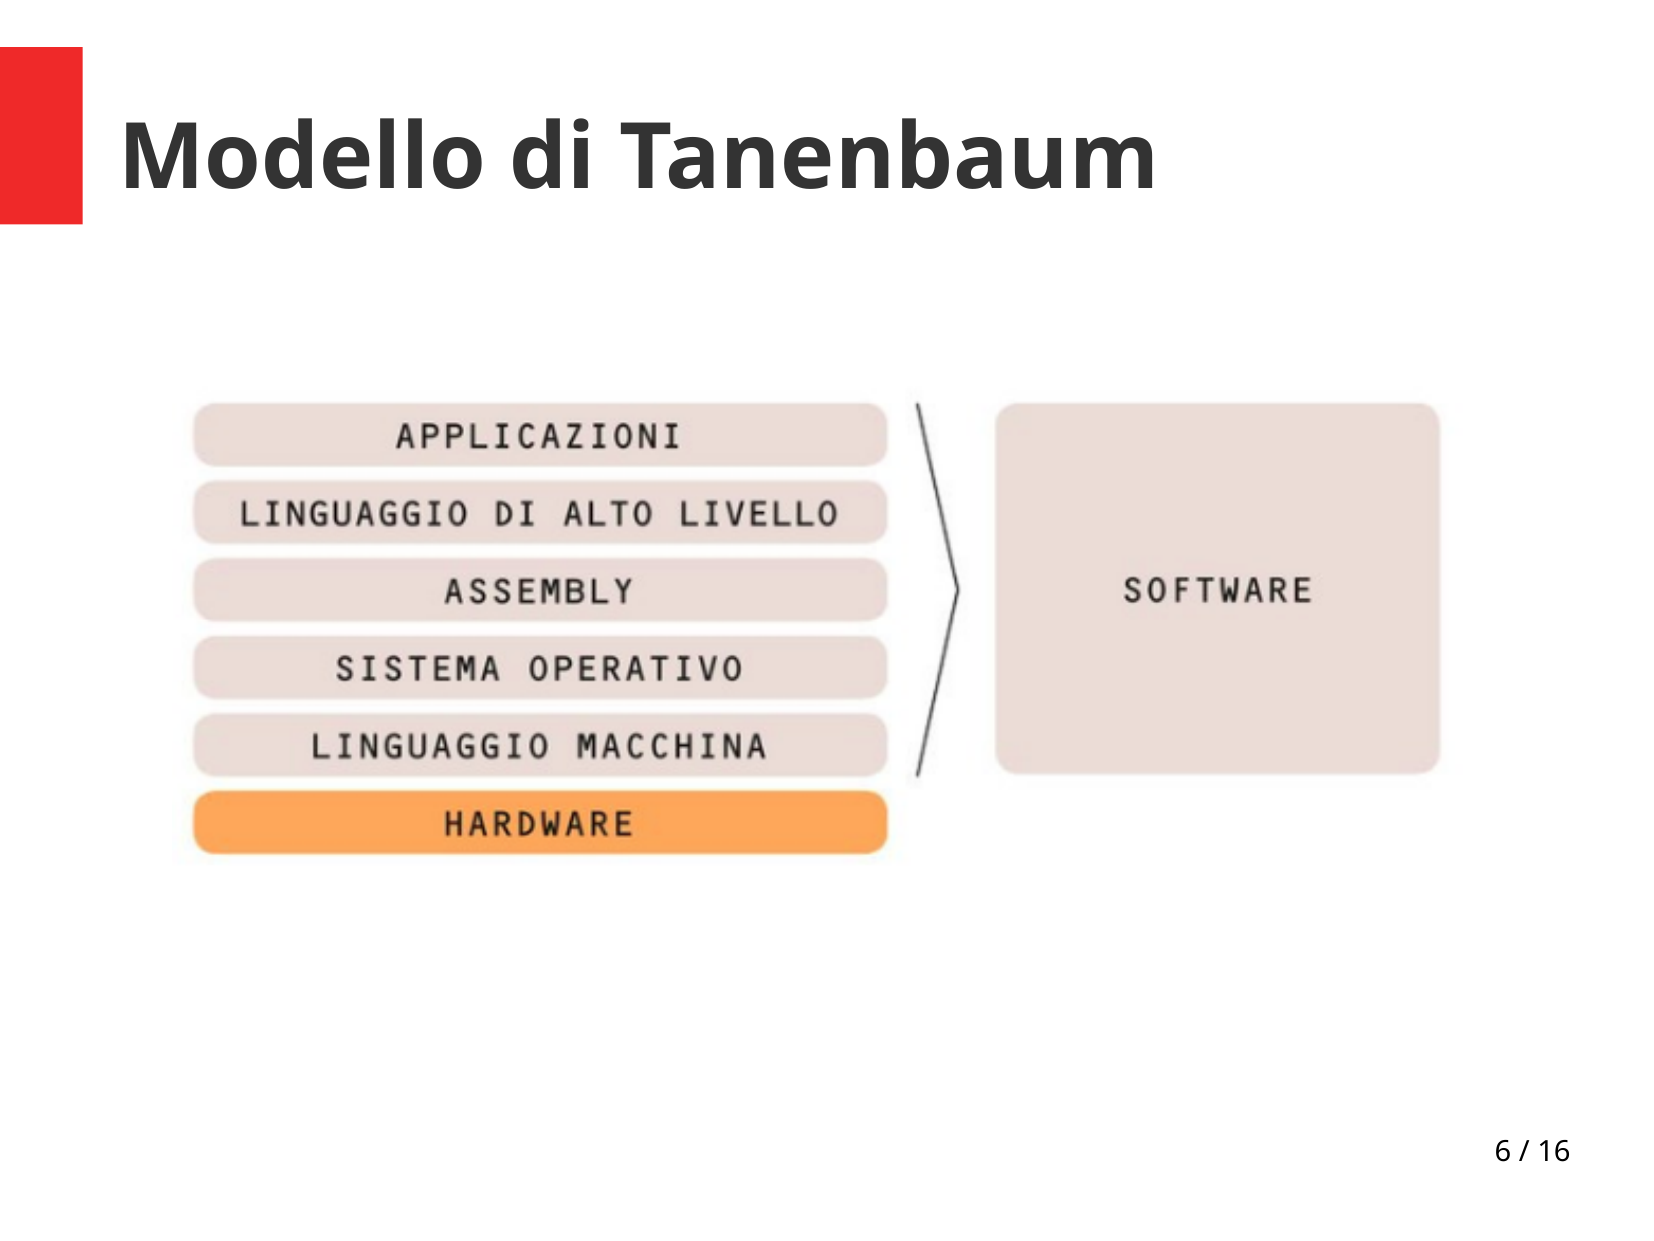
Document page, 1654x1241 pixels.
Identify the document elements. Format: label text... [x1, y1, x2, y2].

title Modello di Tanenbaum [118, 49, 1571, 257]
picture [172, 364, 1482, 877]
